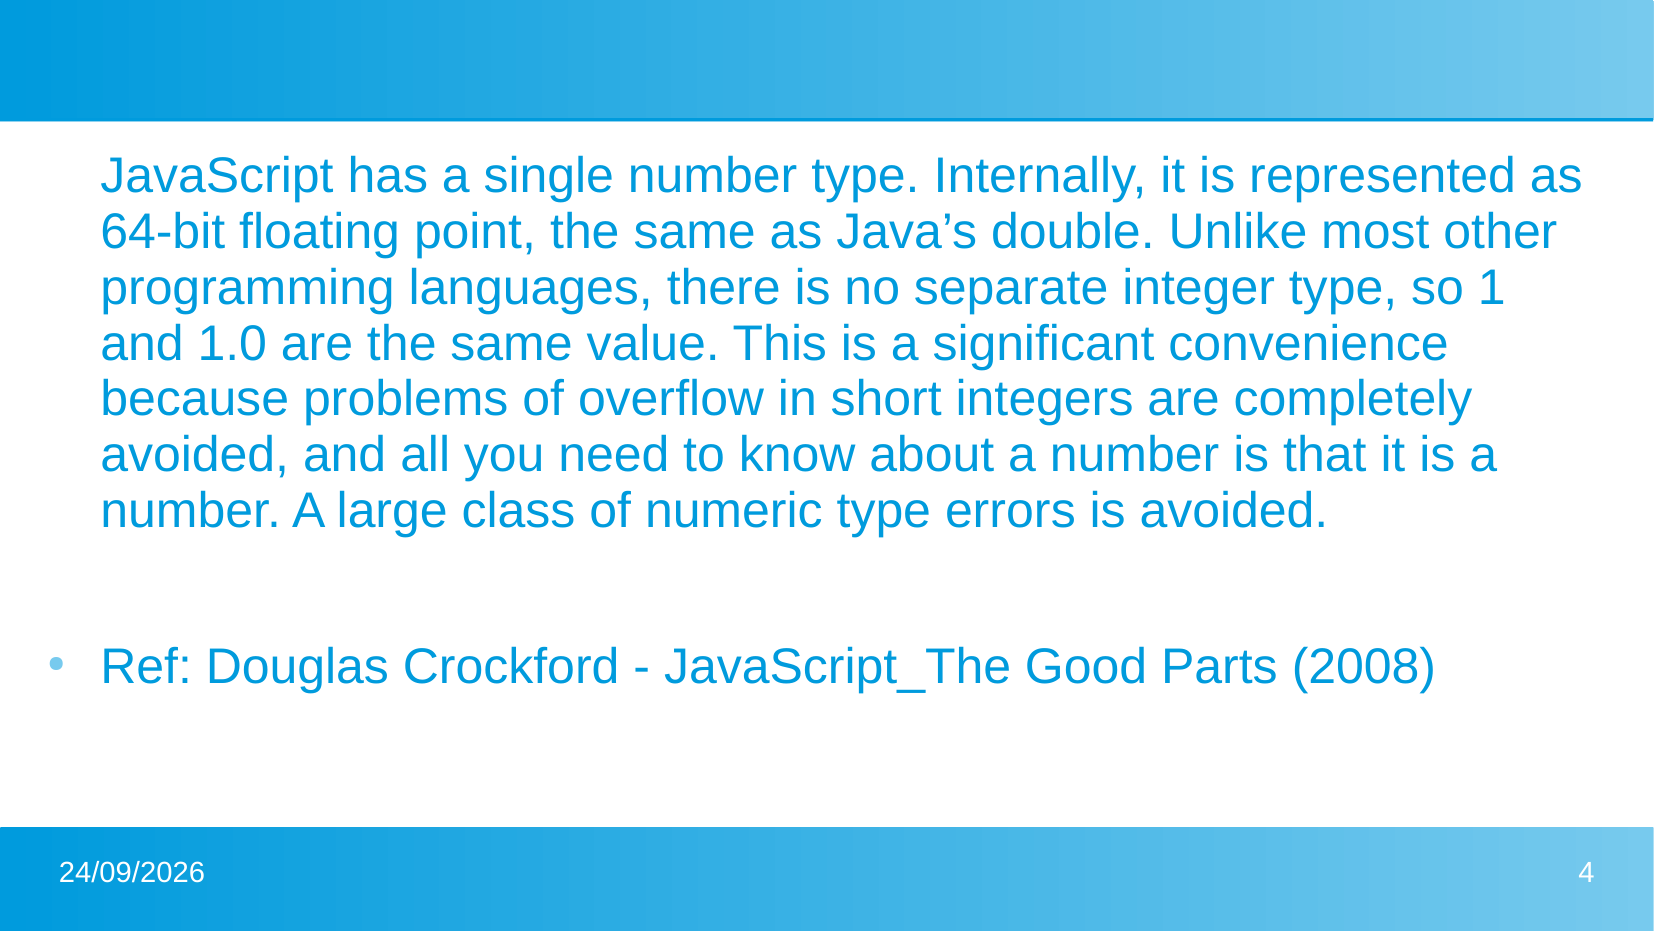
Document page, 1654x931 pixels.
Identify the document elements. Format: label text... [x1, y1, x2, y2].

list JavaScript has a single number type. Internally, it is represented as 64-bit floating point, the same as Java’s double. Unlike most other programming languages, there is no separate integer type, so 1 and 1.0 are the same value. This is a significant convenience because problems of overflow in short integers are completely avoided, and all you need to know about a number is that it is a number. A large class of numeric type errors is avoided. Ref: Douglas Crockford - JavaScript_The Good Parts (2008) [29, 147, 1595, 739]
